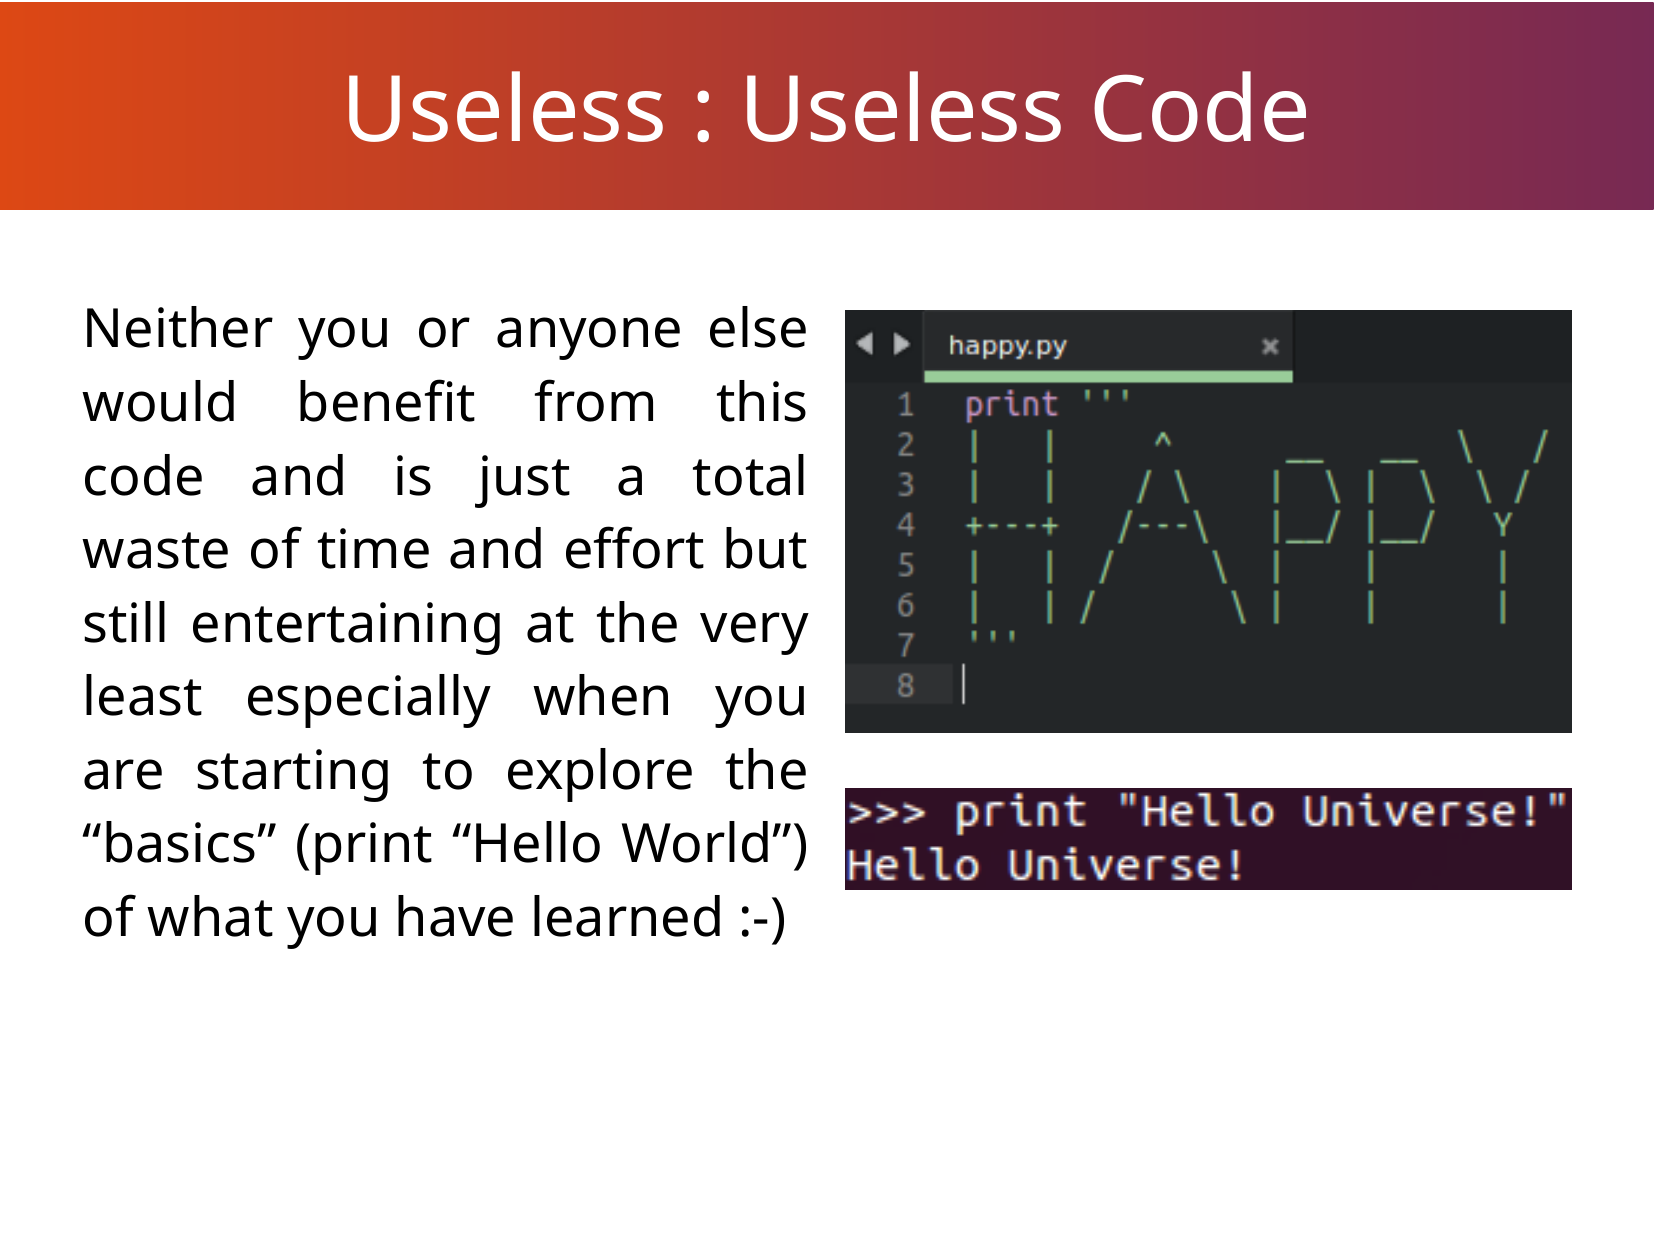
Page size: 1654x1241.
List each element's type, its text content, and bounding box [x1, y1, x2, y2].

picture [845, 310, 1572, 733]
picture [845, 788, 1572, 890]
title Useless : Useless Code [0, 2, 1654, 210]
list Neither you or anyone else would benefit from this code and is just a total waste of time and effort but still entertaining at the very least especially when you are starting to explore the “basics” (print “Hello World”) of what you have learned :-) [82, 290, 809, 1010]
